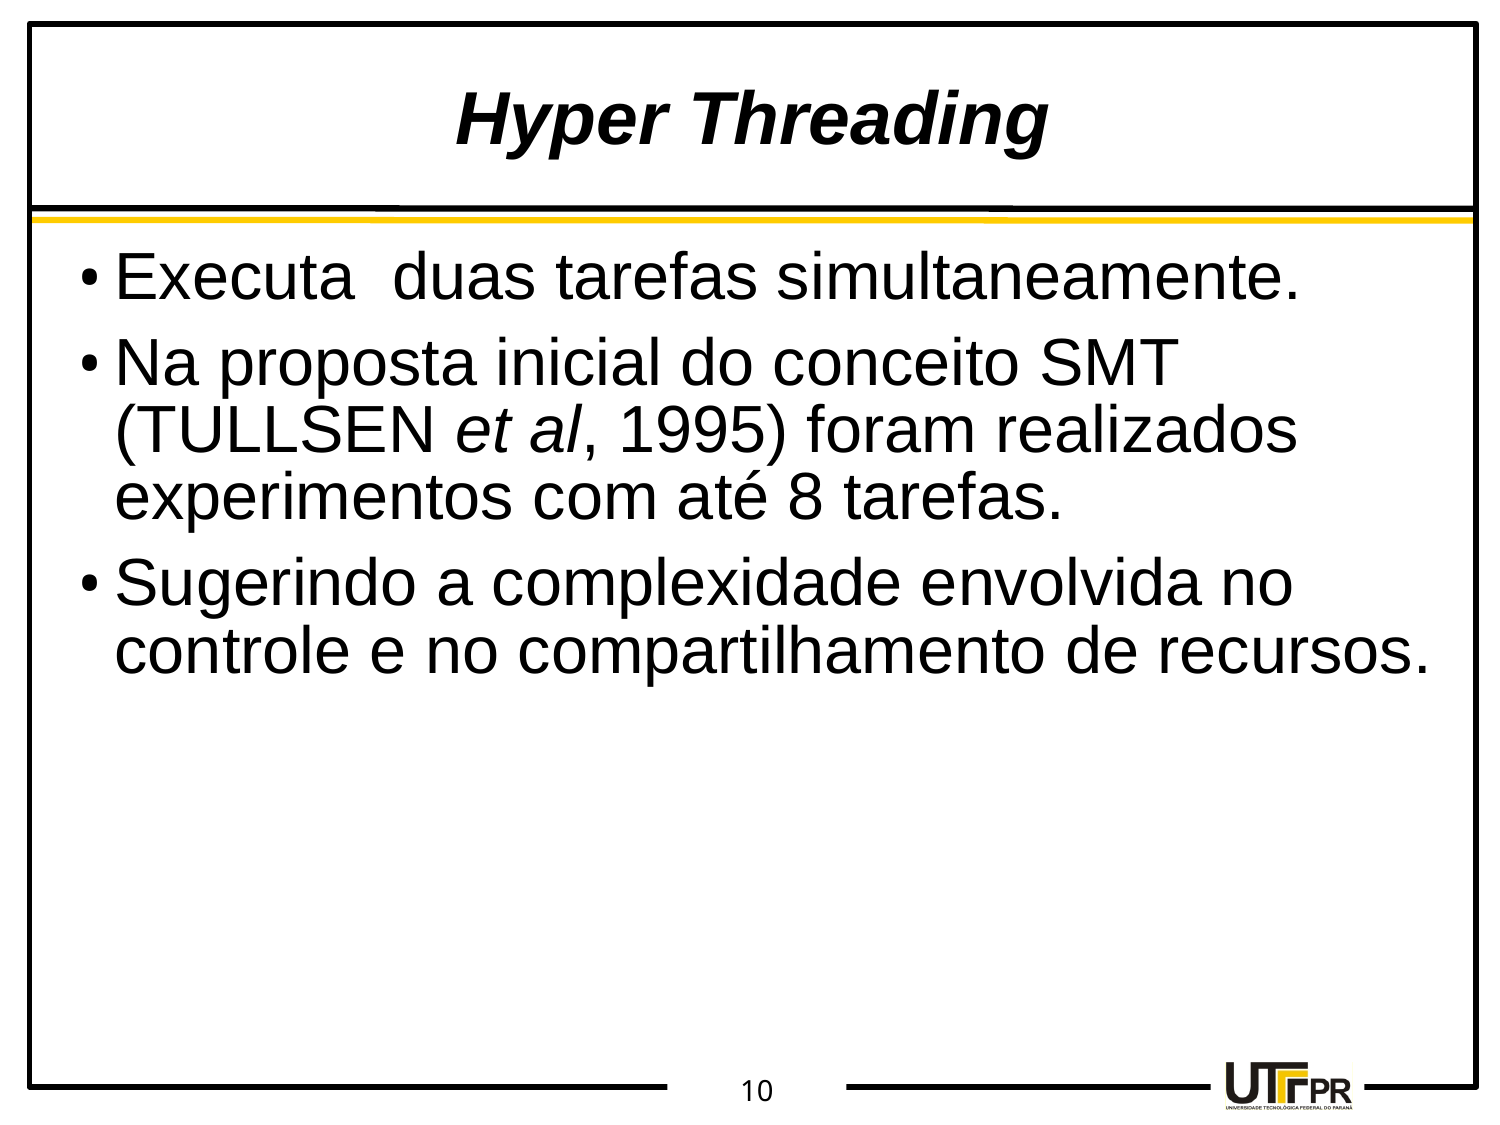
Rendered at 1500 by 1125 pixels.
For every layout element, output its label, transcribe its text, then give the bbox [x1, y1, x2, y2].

title Hyper Threading [29, 47, 1477, 195]
picture [1225, 1062, 1353, 1110]
list Executa duas tarefas simultaneamente. Na proposta inicial do conceito SMT (TULLSEN et al, 1995) foram realizados experimentos com até 8 tarefas. Sugerindo a complexidade envolvida no controle e no compartilhamento de recursos. [41, 245, 1471, 1040]
